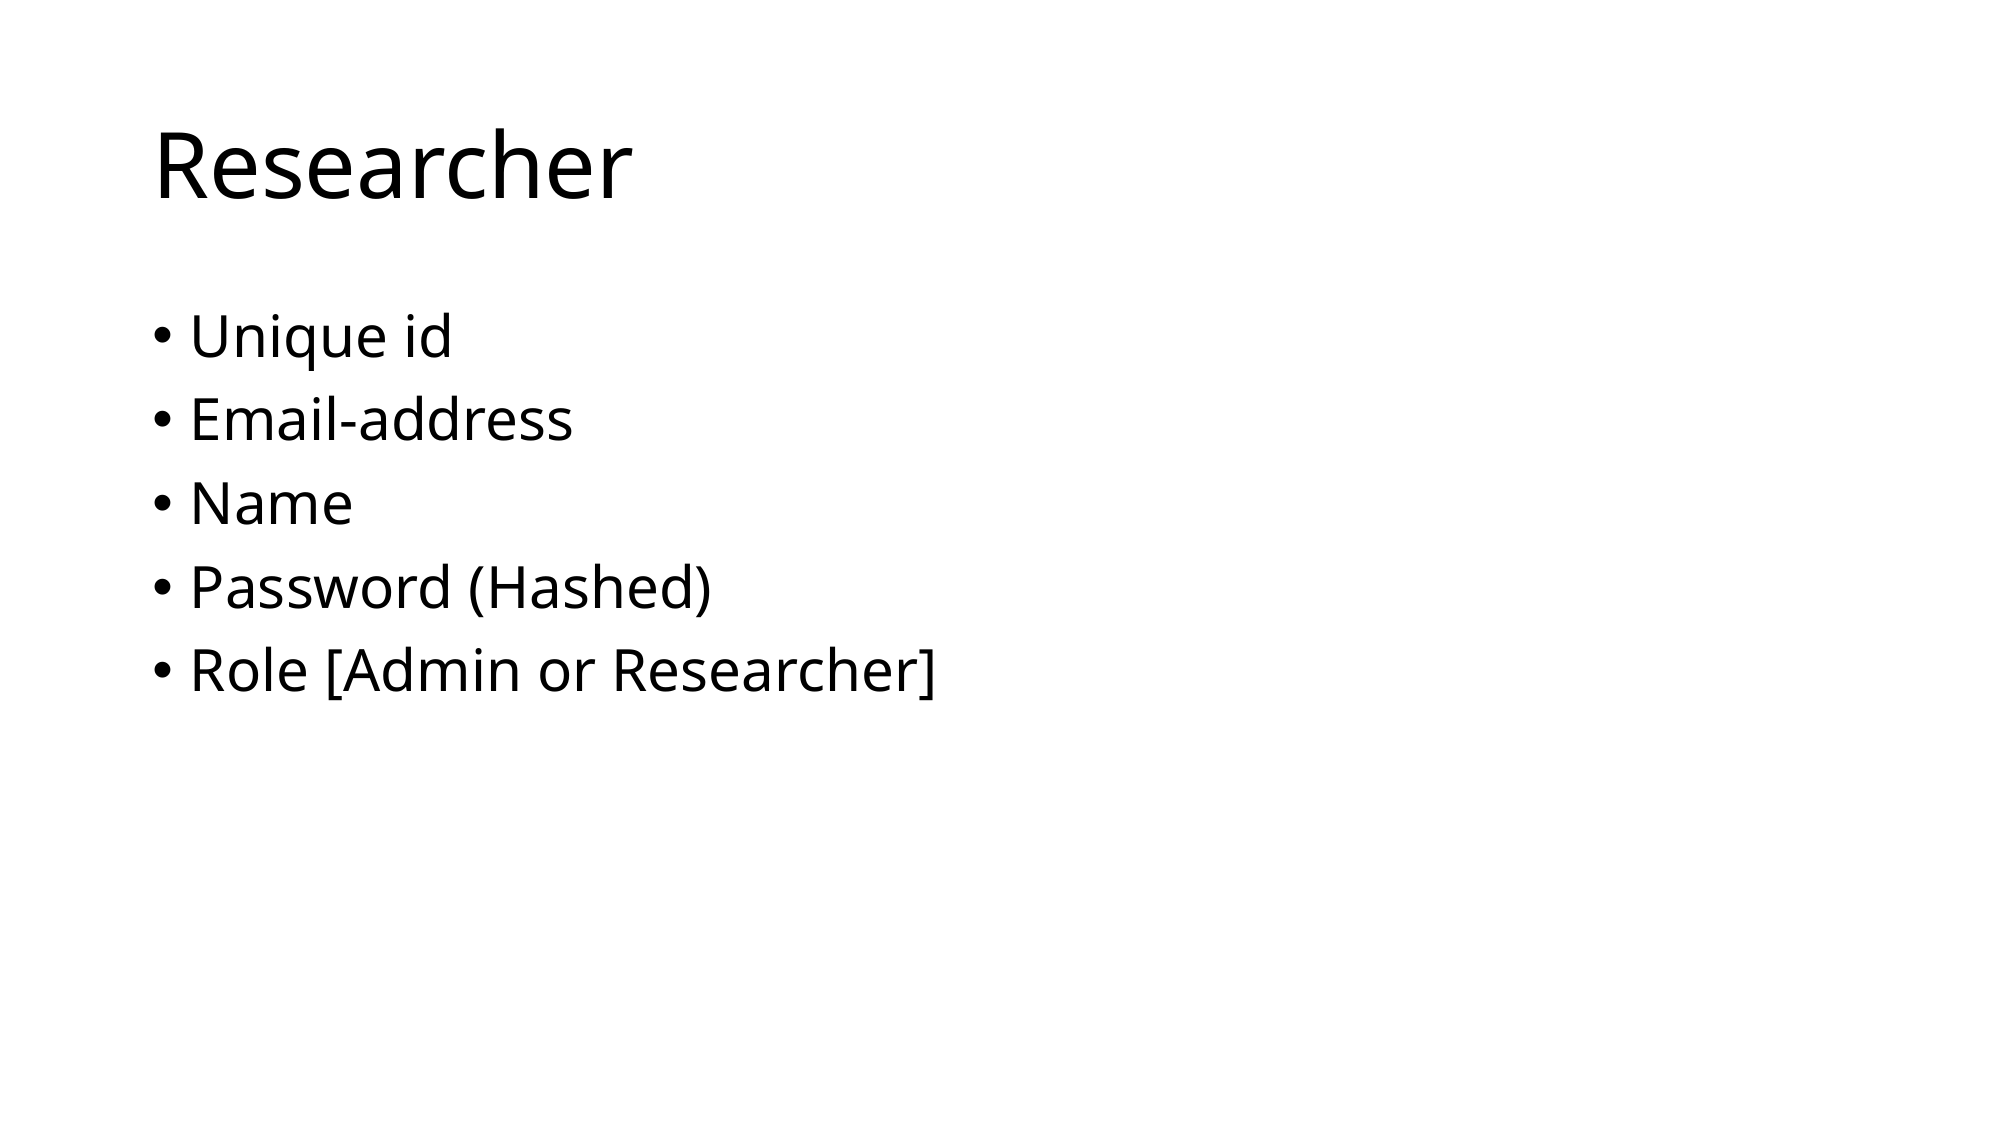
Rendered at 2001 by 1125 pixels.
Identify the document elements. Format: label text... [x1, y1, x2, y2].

title Researcher [137, 59, 1863, 278]
list Unique id Email-address Name Password (Hashed) Role [Admin or Researcher] [137, 299, 1863, 1014]
